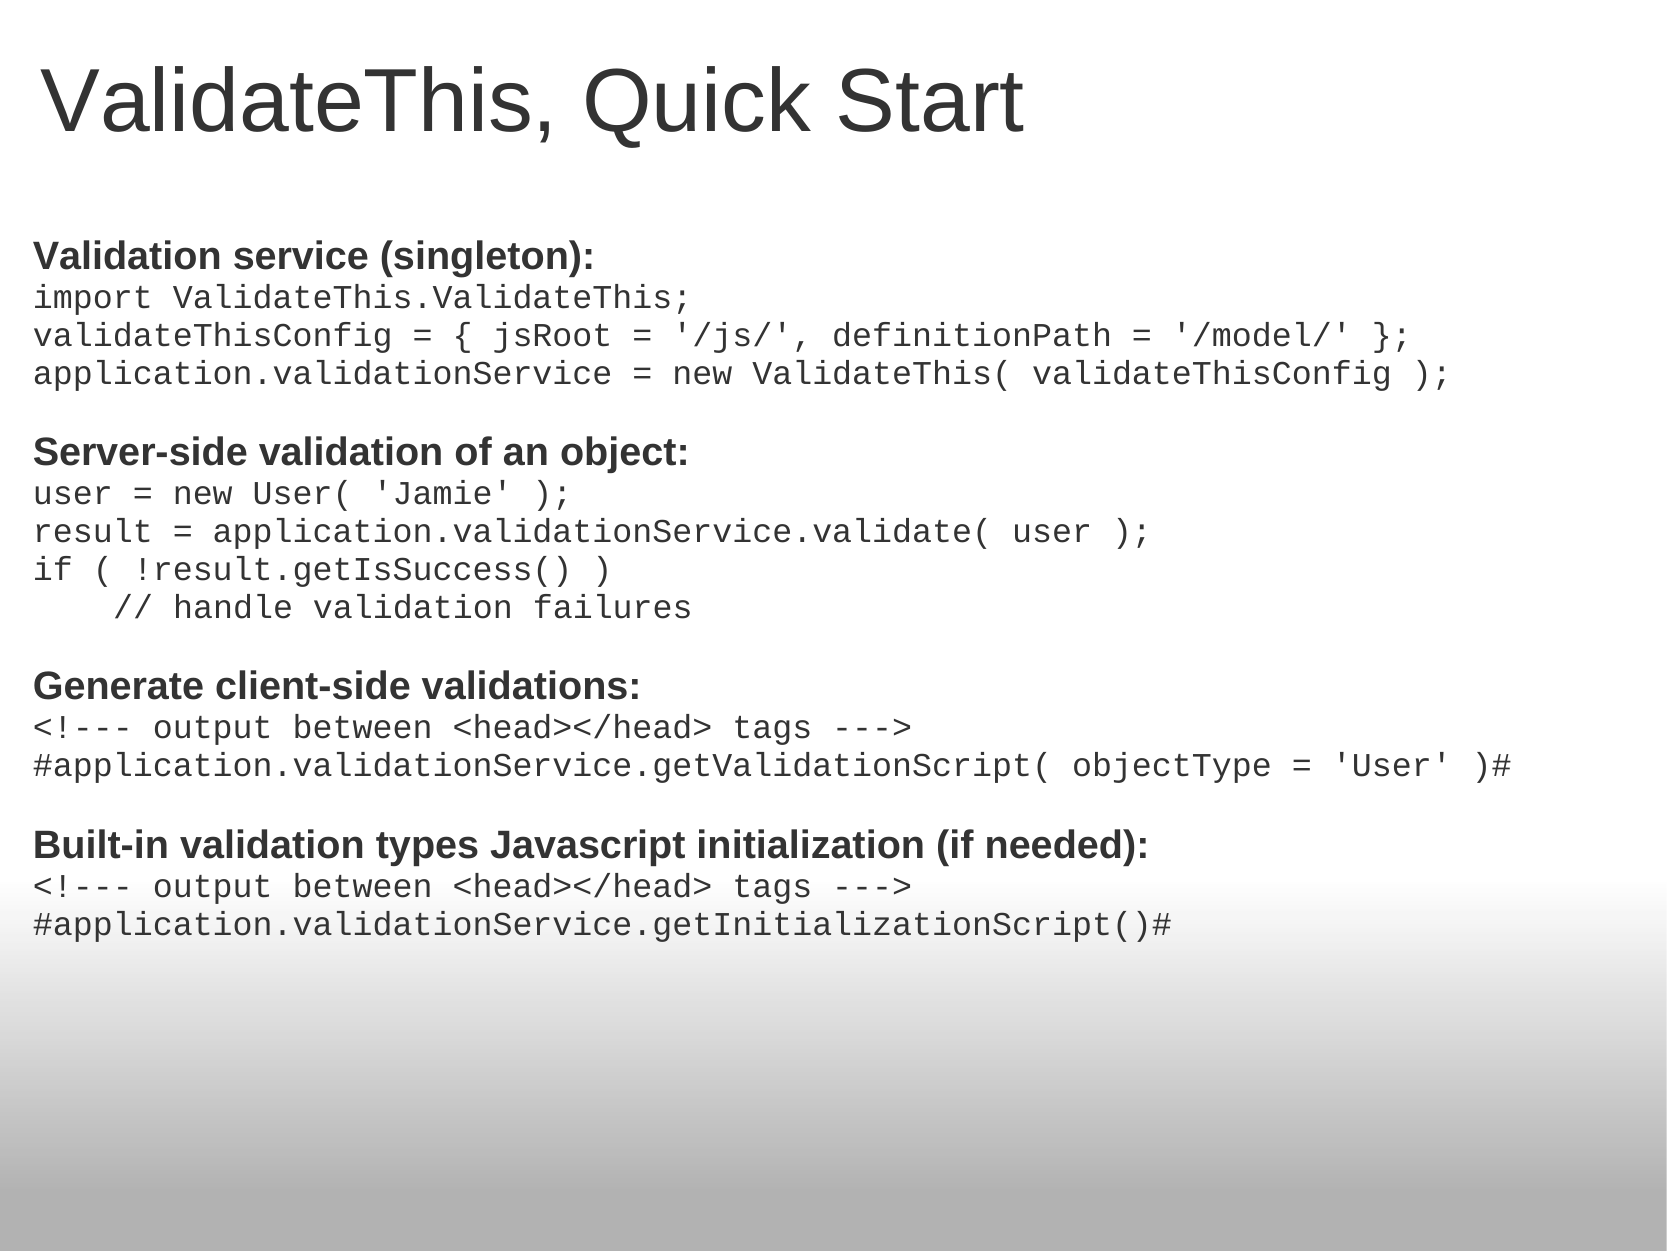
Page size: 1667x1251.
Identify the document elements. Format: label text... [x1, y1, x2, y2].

list Validation service (singleton): import ValidateThis.ValidateThis; validateThisConfig = { jsRoot = '/js/', definitionPath = '/model/' }; application.validationService = new ValidateThis( validateThisConfig ); Server-side validation of an object: user = new User( 'Jamie' ); result = application.validationService.validate( user ); if ( !result.getIsSuccess() ) // handle validation failures Generate client-side validations: <!--- output between <head></head> tags ---> #application.validationService.getValidationScript( objectType = 'User' )# Built-in validation types Javascript initialization (if needed): <!--- output between <head></head> tags ---> #application.validationService.getInitializationScript()# [33, 233, 1646, 1178]
title ValidateThis, Quick Start [40, 50, 1627, 201]
picture [0, 0, 1667, 1251]
